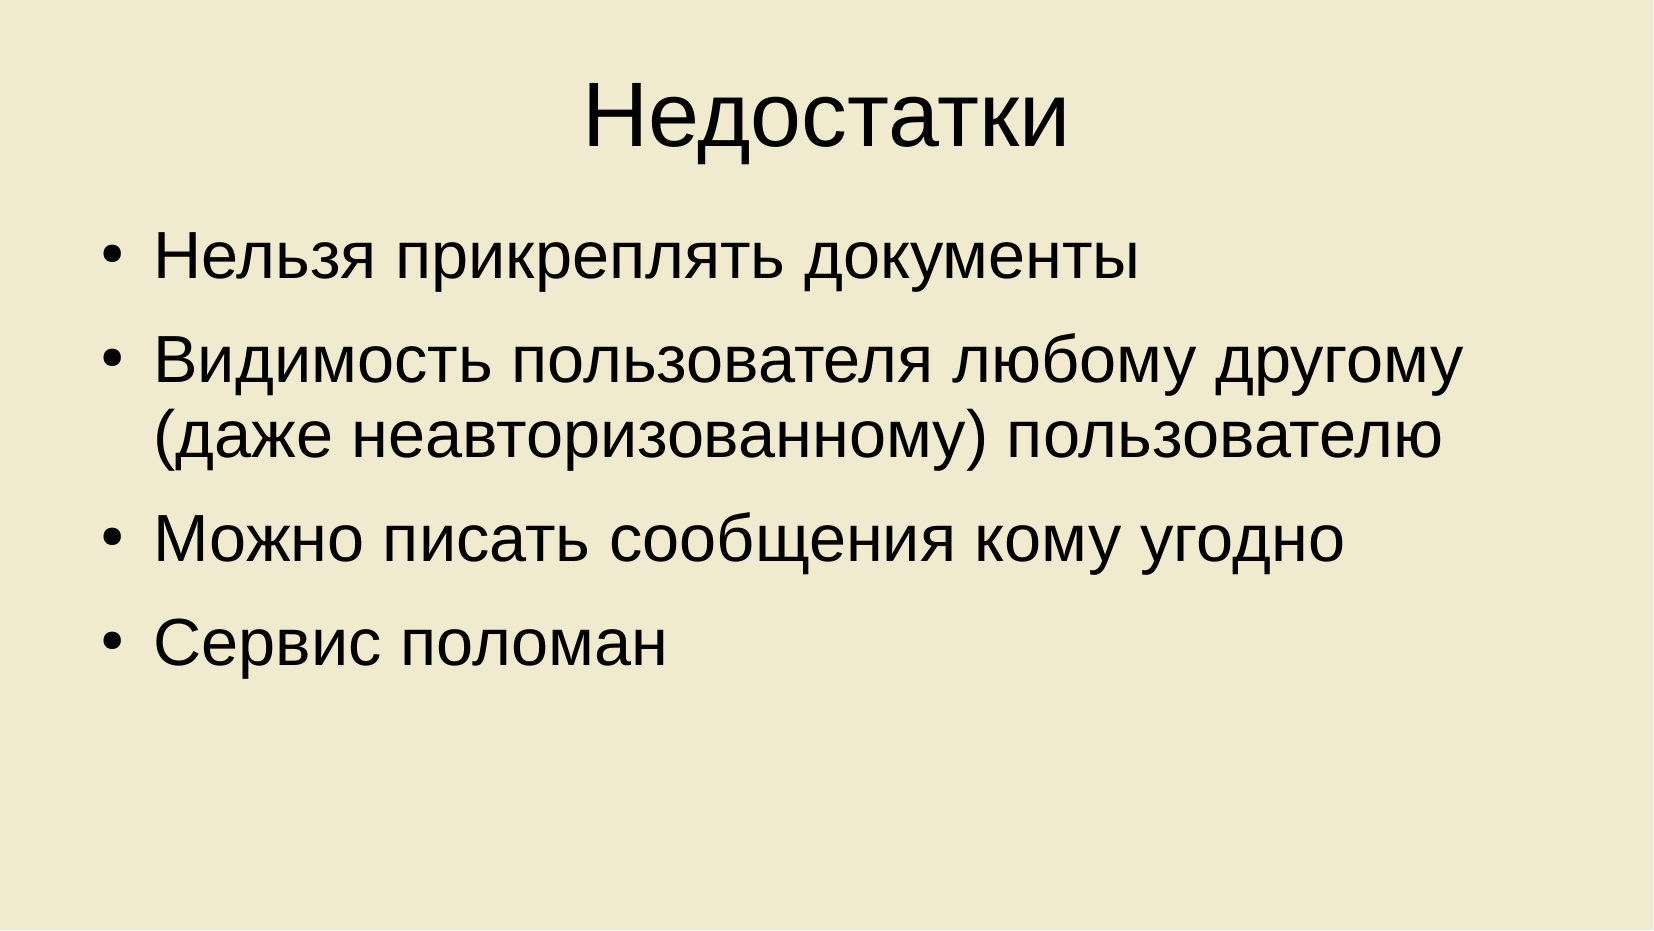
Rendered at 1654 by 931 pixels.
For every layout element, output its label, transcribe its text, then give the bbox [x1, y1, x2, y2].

title Недостатки [82, 37, 1571, 193]
list Нельзя прикреплять документы Видимость пользователя любому другому (даже неавторизованному) пользователю Можно писать сообщения кому угодно Сервис поломан [82, 217, 1571, 863]
